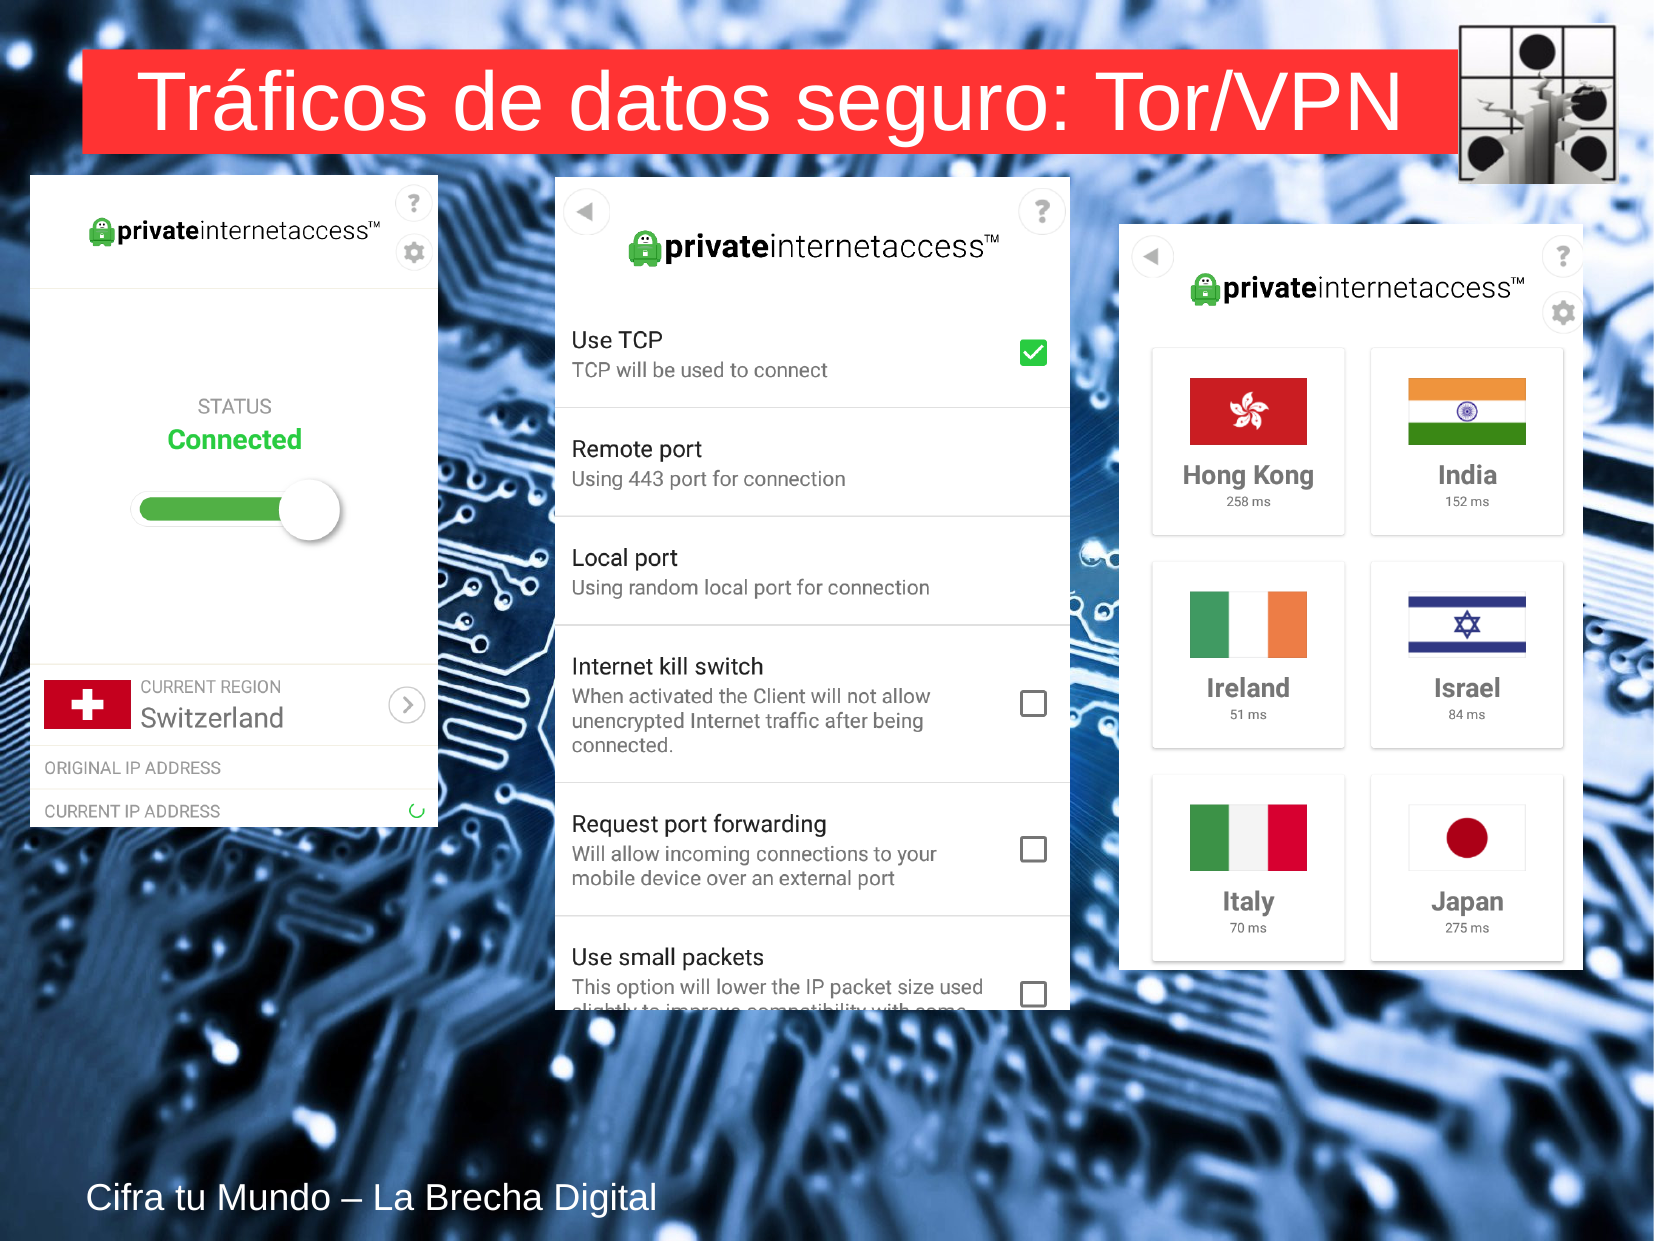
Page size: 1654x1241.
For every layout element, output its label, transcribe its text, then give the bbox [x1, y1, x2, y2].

title Tráficos de datos seguro: Tor/VPN [82, 49, 1458, 154]
picture [0, 0, 1654, 1241]
text_box Cifra tu Mundo – La Brecha Digital [70, 1169, 1453, 1226]
